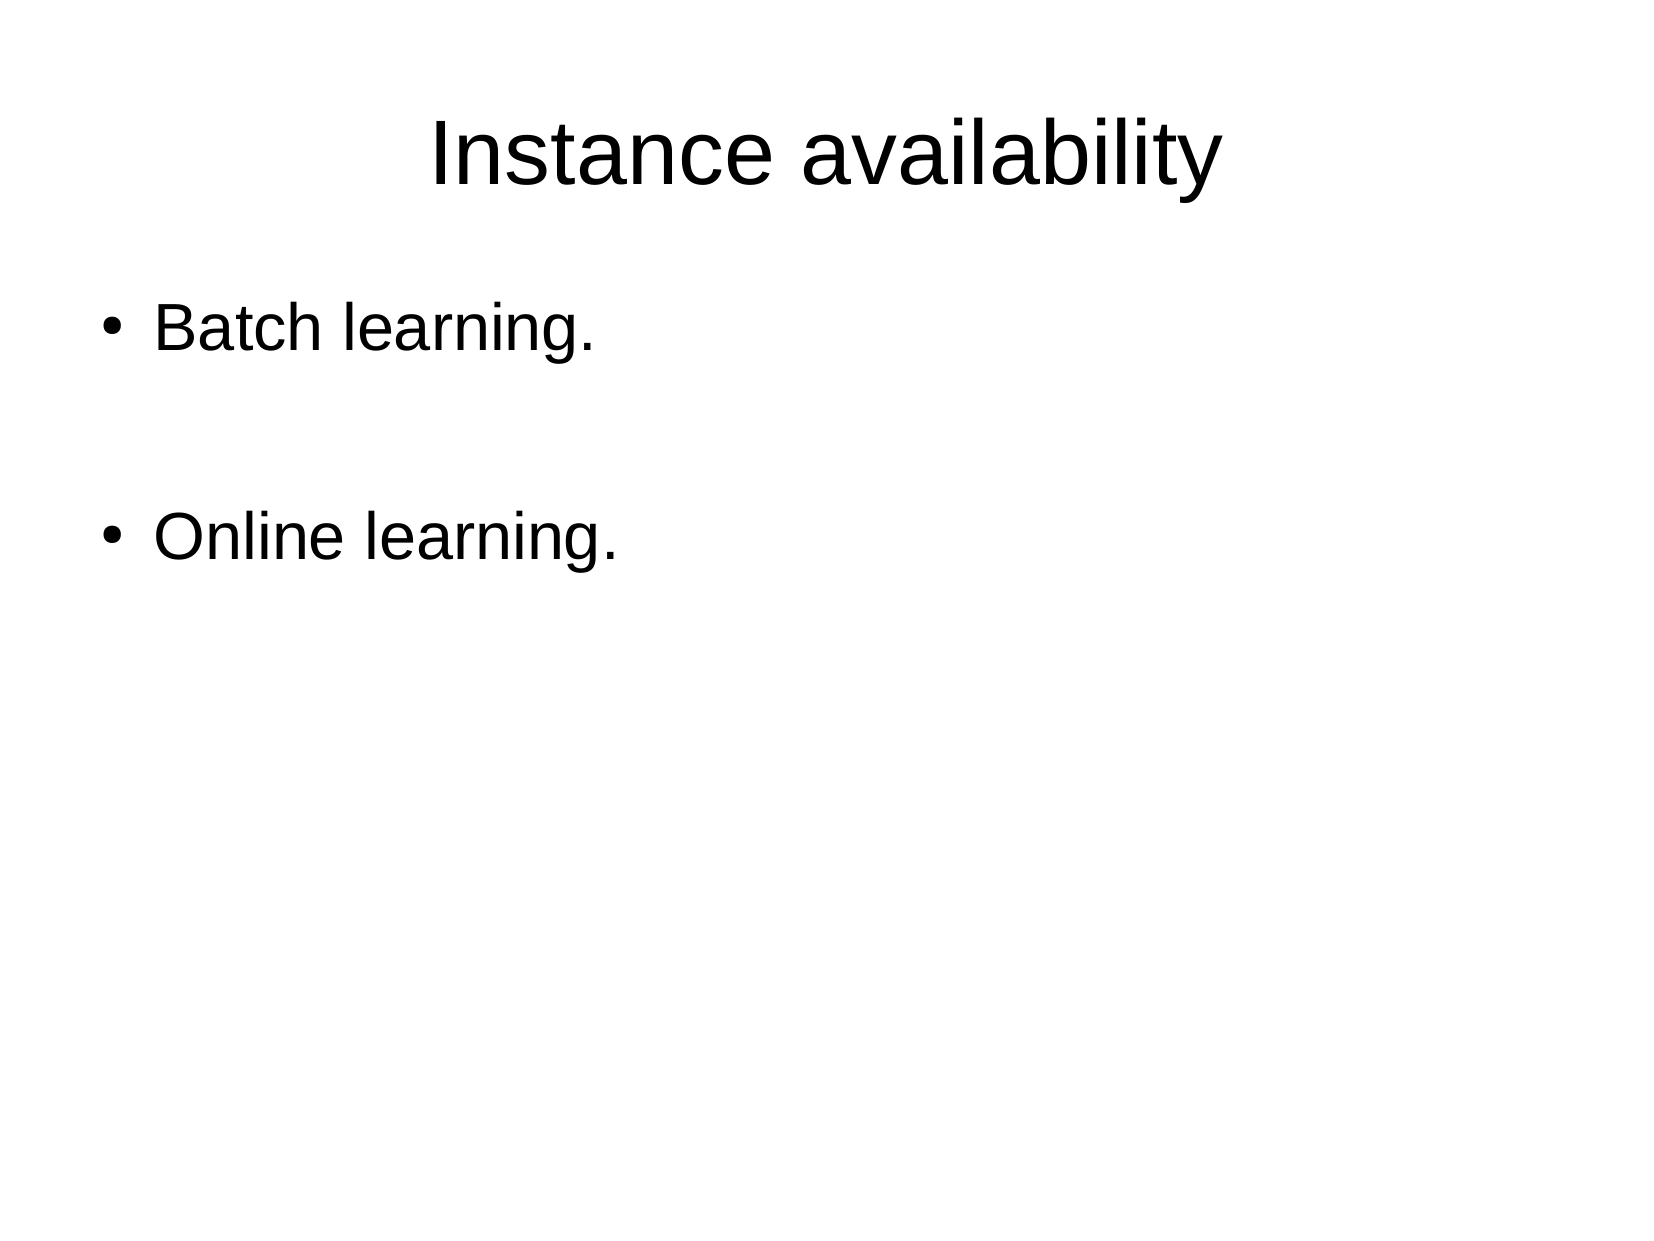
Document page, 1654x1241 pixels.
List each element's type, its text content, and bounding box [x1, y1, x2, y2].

title Instance availability [82, 56, 1571, 250]
list Batch learning. Online learning. [82, 290, 1571, 1109]
